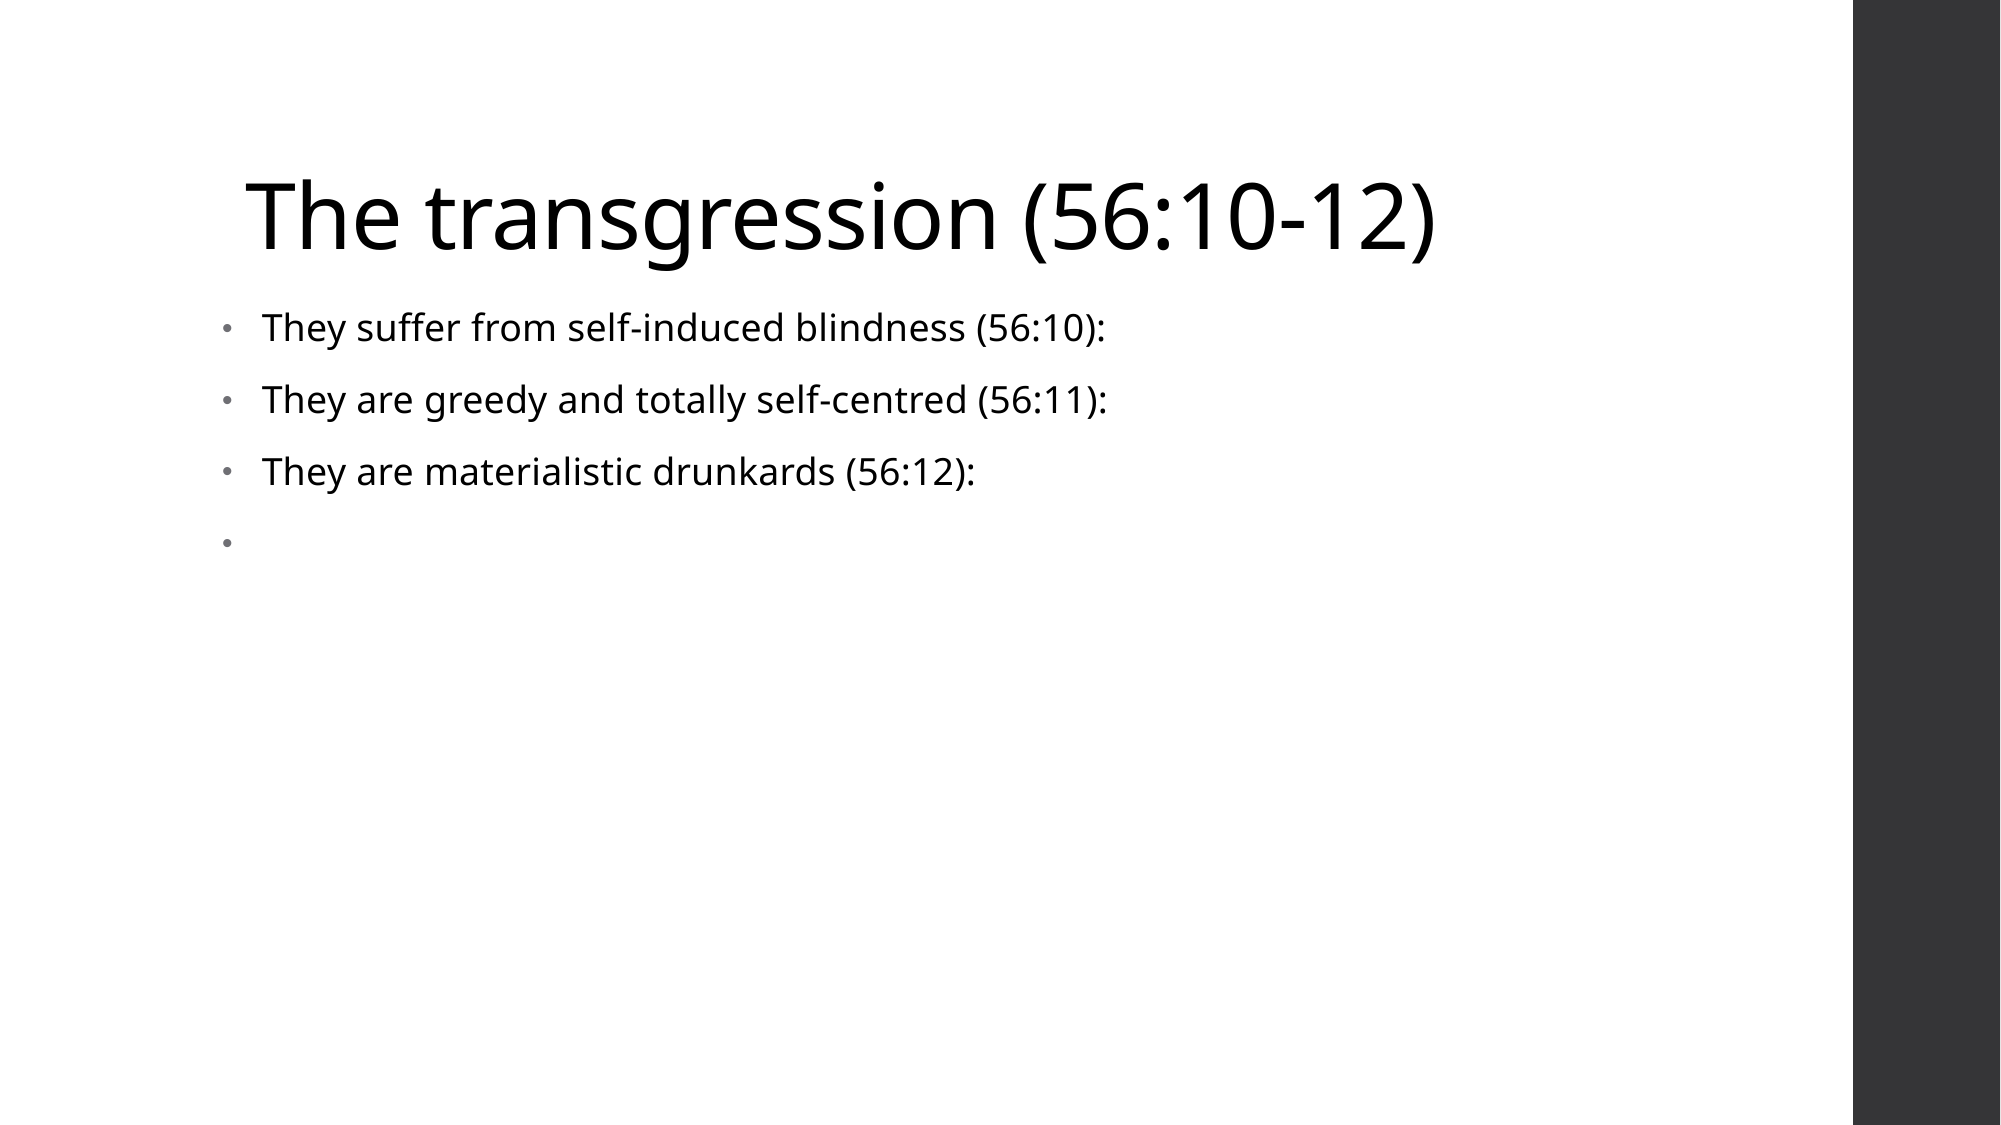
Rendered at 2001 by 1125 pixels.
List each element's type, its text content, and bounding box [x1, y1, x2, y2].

title The transgression (56:10-12) [206, 60, 1797, 278]
list They suffer from self-induced blindness (56:10): They are greedy and totally self-centred (56:11): They are materialistic drunkards (56:12): [206, 299, 1617, 1014]
